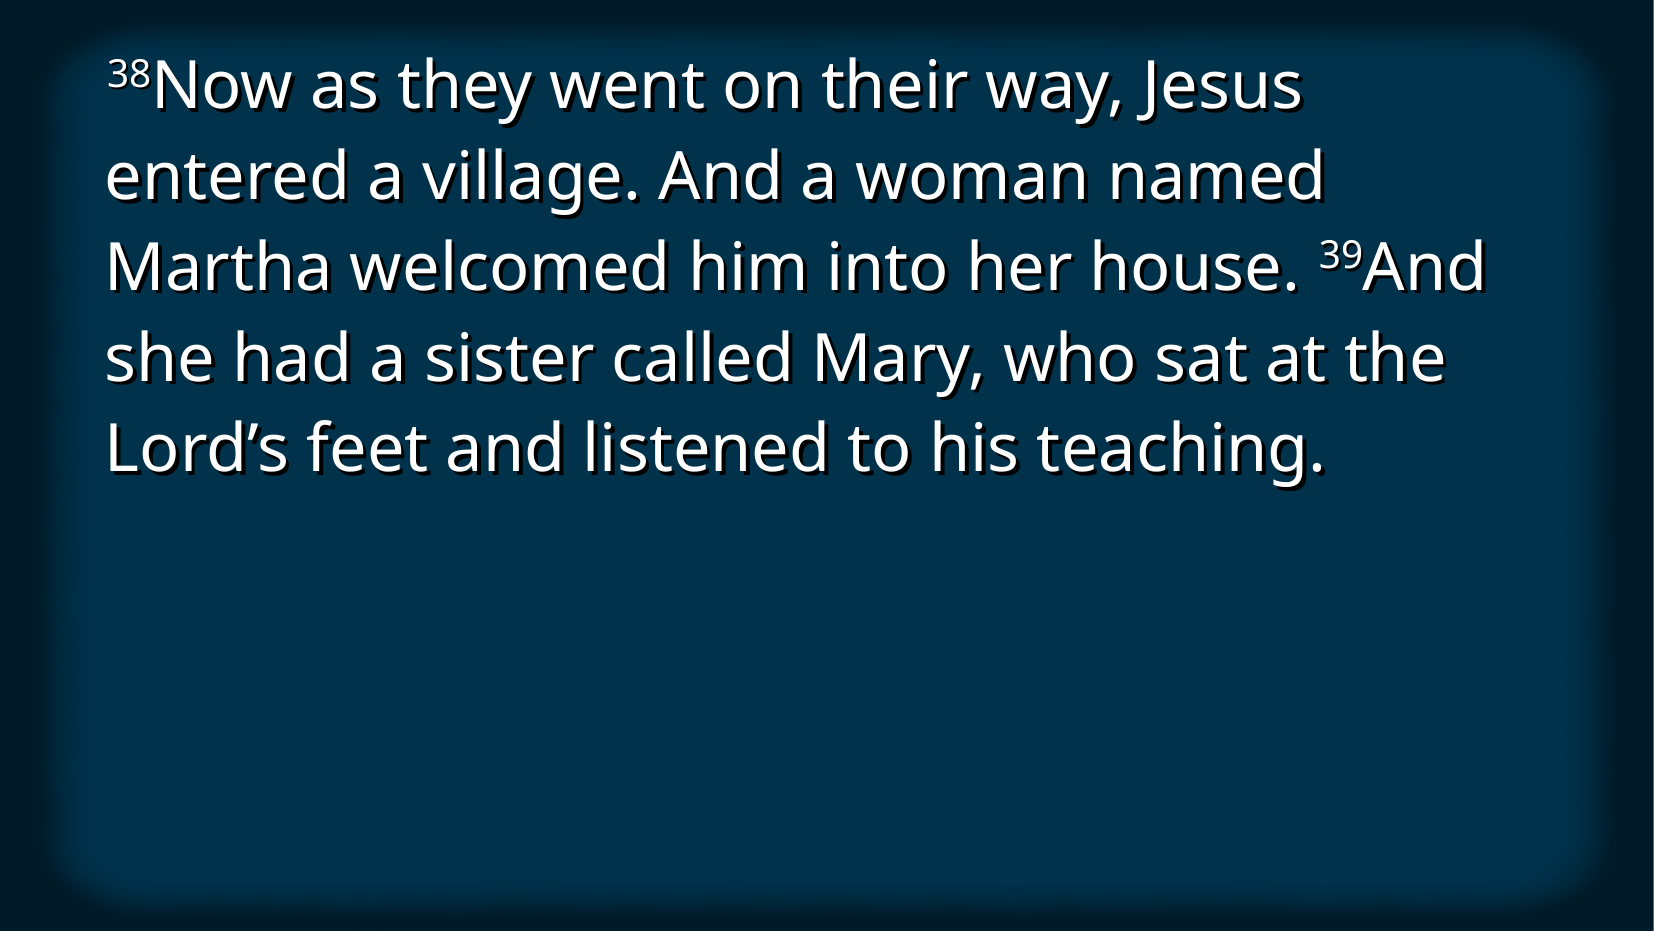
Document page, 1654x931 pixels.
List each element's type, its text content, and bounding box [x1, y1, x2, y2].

text_box 38Now as they went on their way, Jesus entered a village. And a woman named Martha welcomed him into her house. 39And she had a sister called Mary, who sat at the Lord’s feet and listened to his teaching. [90, 30, 1576, 489]
picture [0, 0, 1654, 931]
